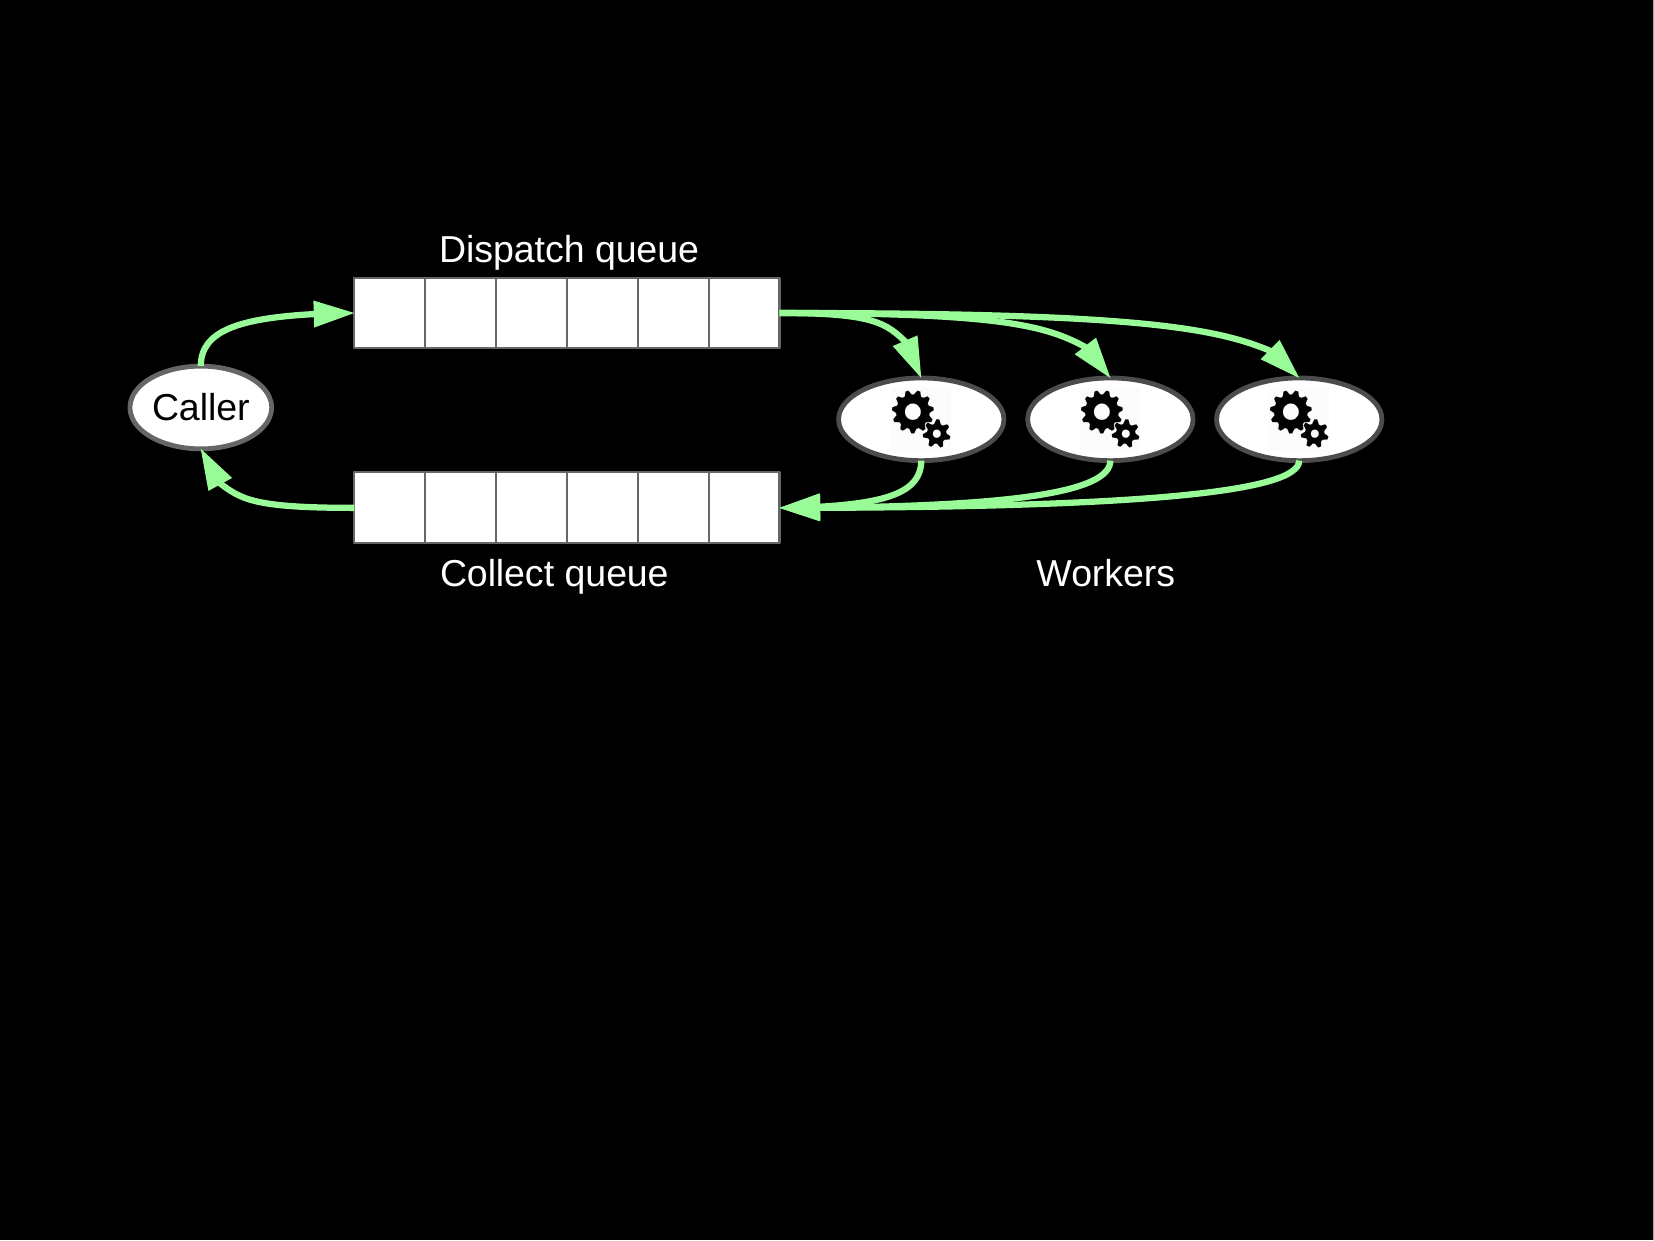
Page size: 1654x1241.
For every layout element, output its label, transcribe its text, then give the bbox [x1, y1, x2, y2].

text_box [838, 377, 1004, 461]
picture [891, 388, 951, 451]
text_box [354, 277, 780, 349]
picture [1269, 388, 1329, 451]
text_box [1027, 377, 1194, 461]
picture [1080, 388, 1140, 451]
text_box Dispatch queue [424, 220, 714, 278]
text_box [354, 472, 780, 544]
text_box Workers [1021, 545, 1280, 603]
text_box [1216, 377, 1382, 461]
text_box Collect queue [425, 545, 684, 603]
text_box Caller [129, 366, 272, 449]
